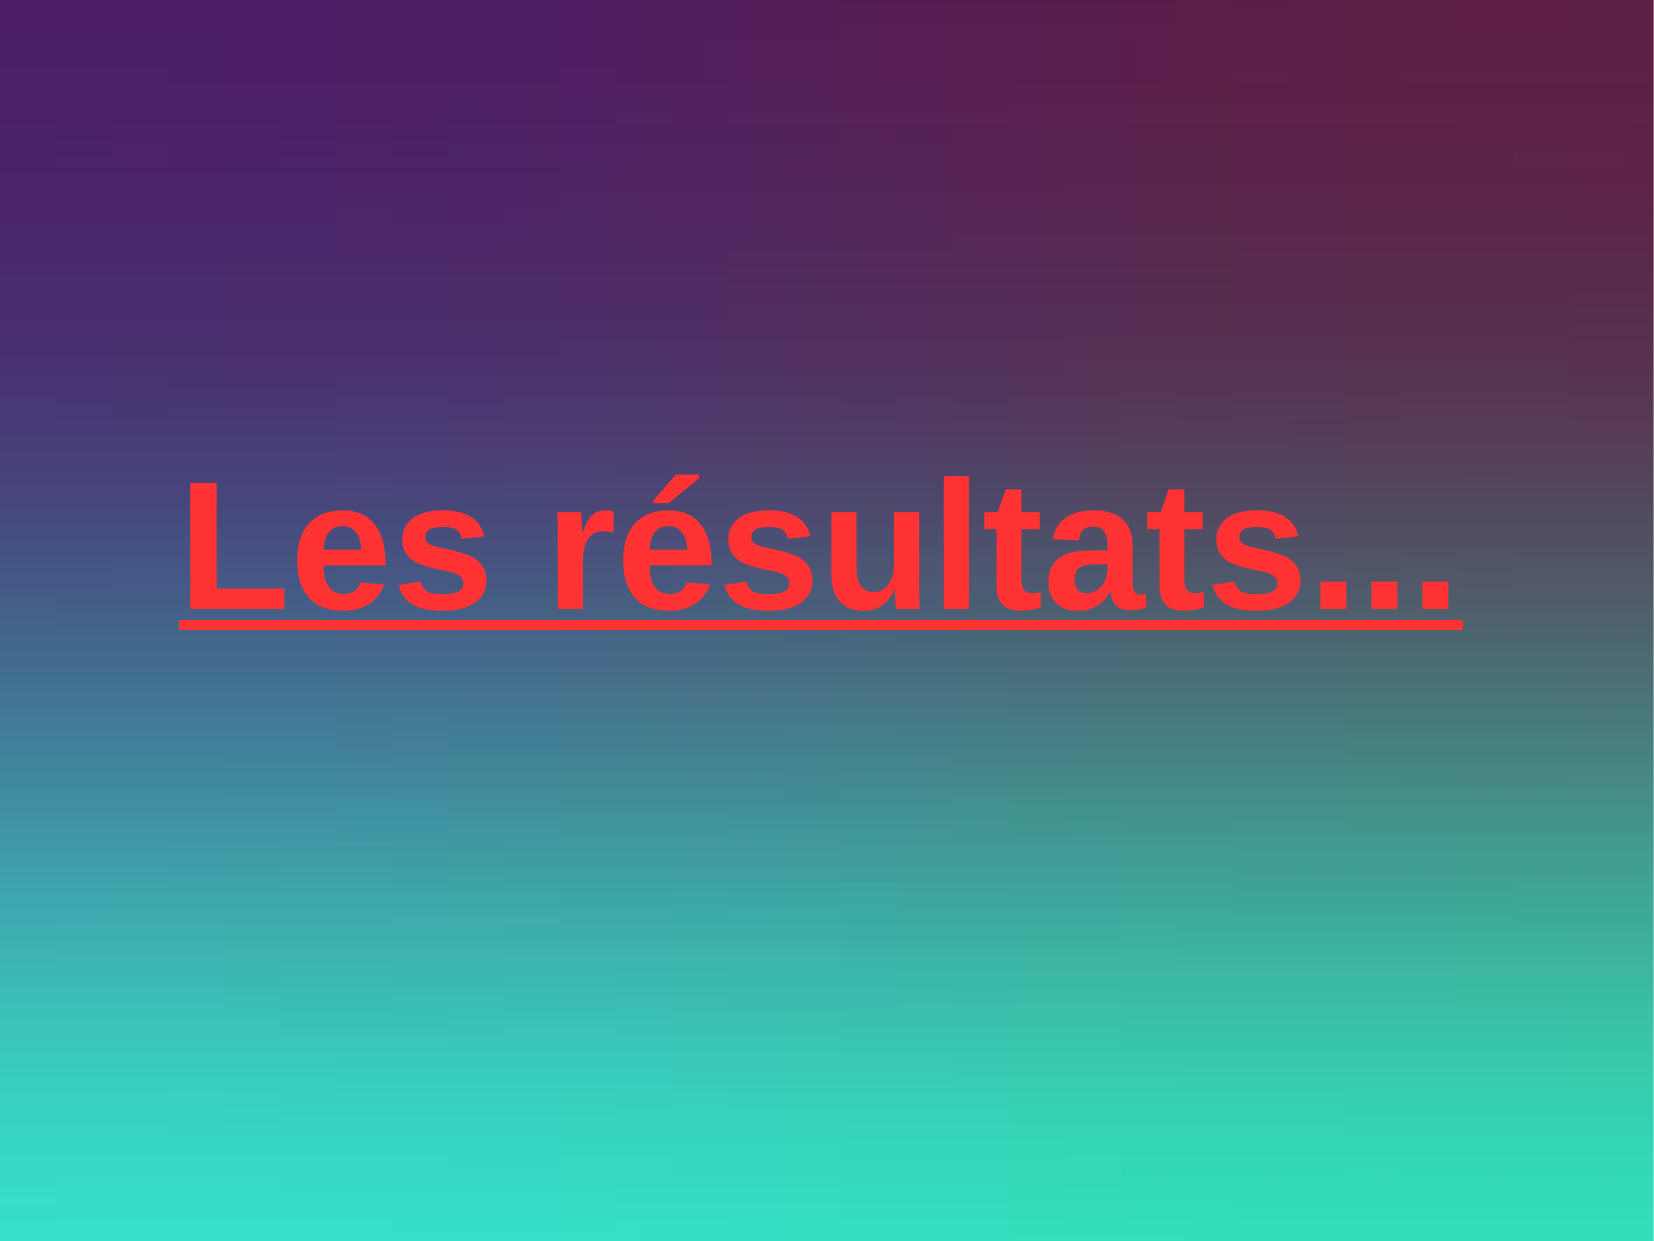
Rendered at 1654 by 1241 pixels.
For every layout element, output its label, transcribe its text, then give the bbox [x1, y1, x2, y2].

picture [0, 0, 1654, 1241]
title Les résultats... [76, 442, 1565, 650]
